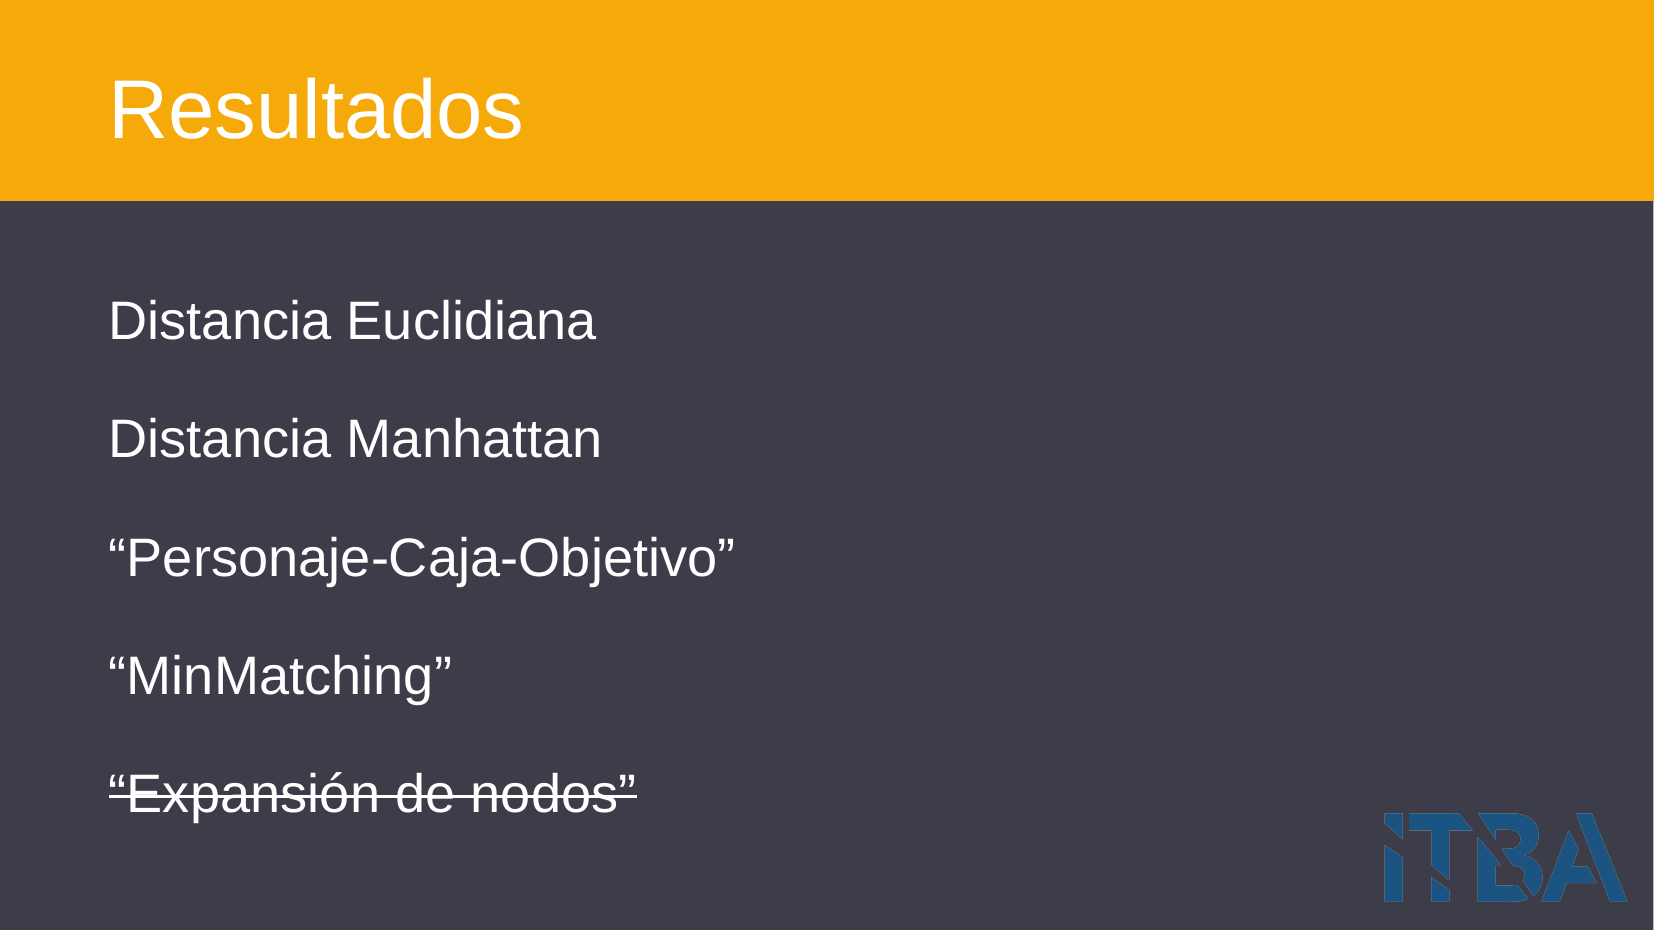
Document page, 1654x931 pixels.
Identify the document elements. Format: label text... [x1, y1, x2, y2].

text_box “Personaje-Caja-Objetivo” [93, 519, 752, 596]
text_box Distancia Euclidiana [93, 283, 613, 359]
text_box [0, 0, 1654, 201]
picture [1358, 779, 1654, 931]
text_box “MinMatching” [93, 637, 468, 714]
text_box “Expansión de nodos” [93, 755, 653, 832]
text_box Resultados [93, 56, 1249, 165]
text_box Distancia Manhattan [93, 401, 776, 477]
